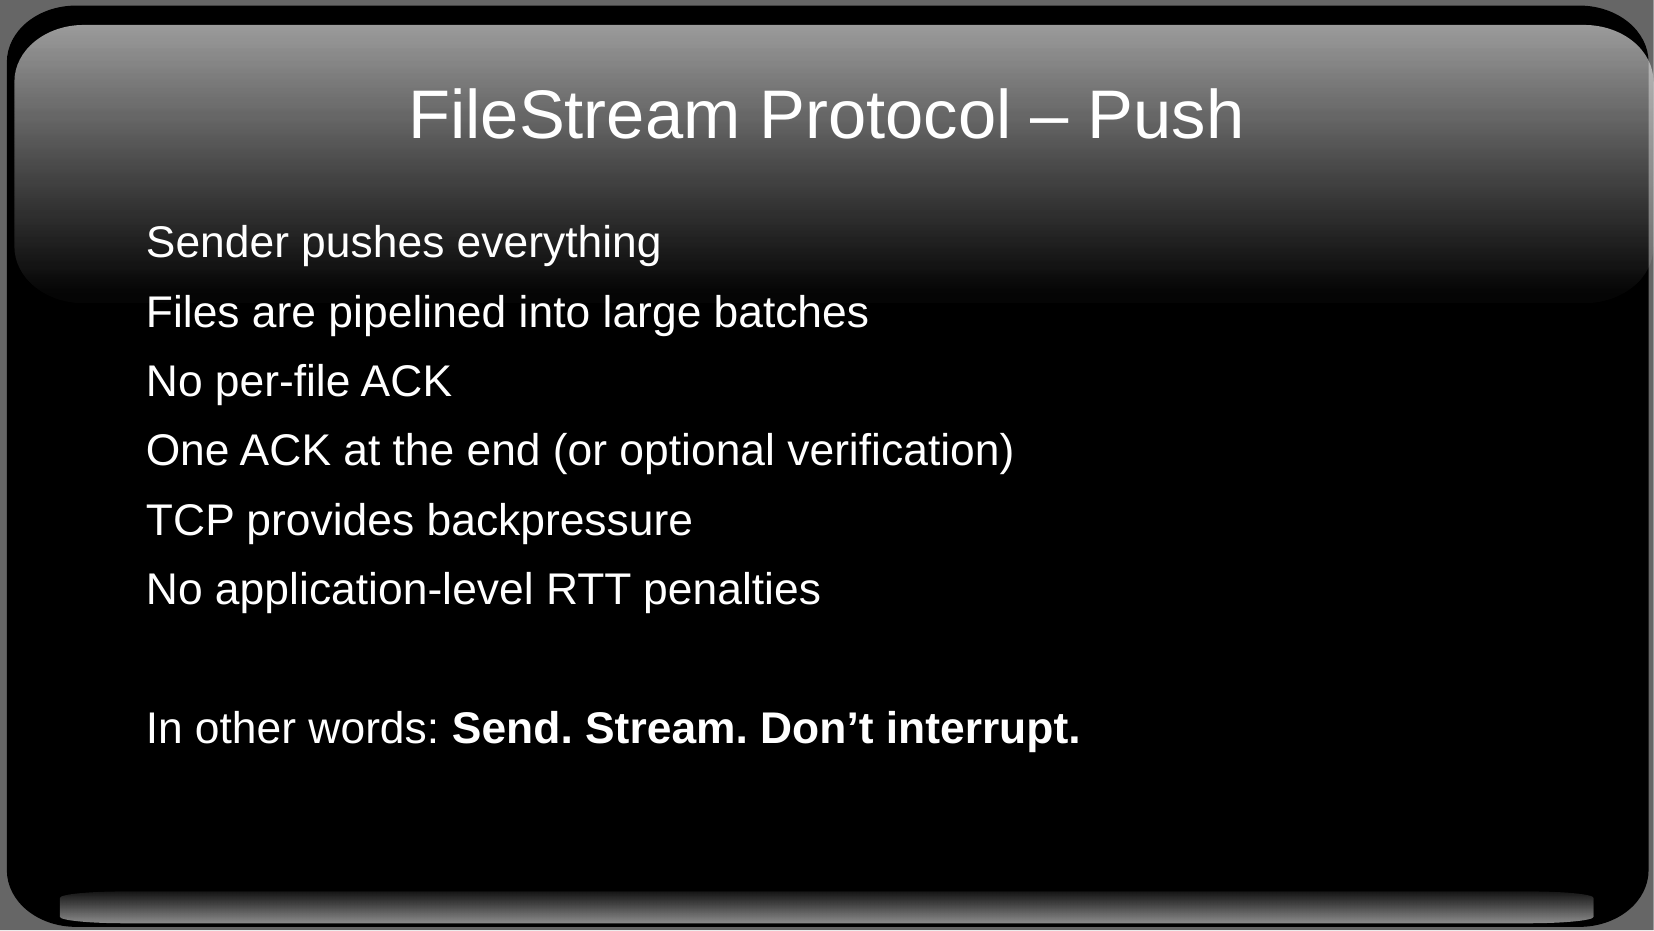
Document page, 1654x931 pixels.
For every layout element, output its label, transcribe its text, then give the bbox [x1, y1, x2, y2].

list Sender pushes everything Files are pipelined into large batches No per-file ACK One ACK at the end (or optional verification) TCP provides backpressure No application-level RTT penalties In other words: Send. Stream. Don’t interrupt. [82, 217, 1538, 758]
title FileStream Protocol – Push [82, 37, 1571, 193]
